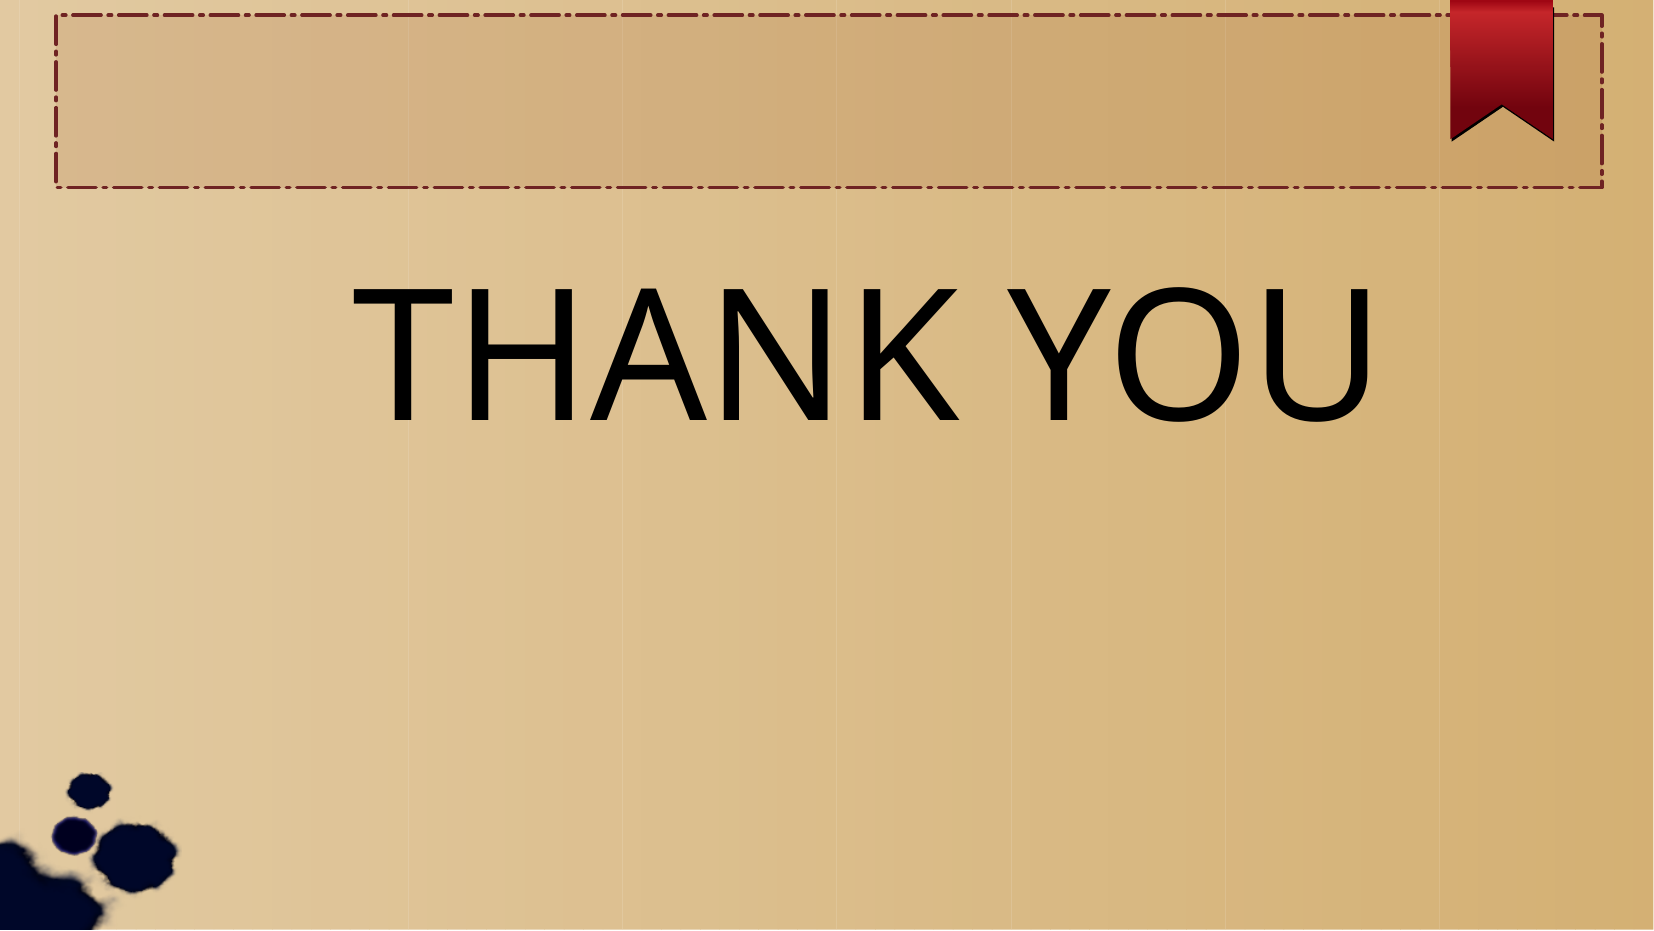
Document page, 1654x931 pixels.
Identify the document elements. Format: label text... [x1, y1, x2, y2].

list THANK YOU [82, 224, 1571, 764]
